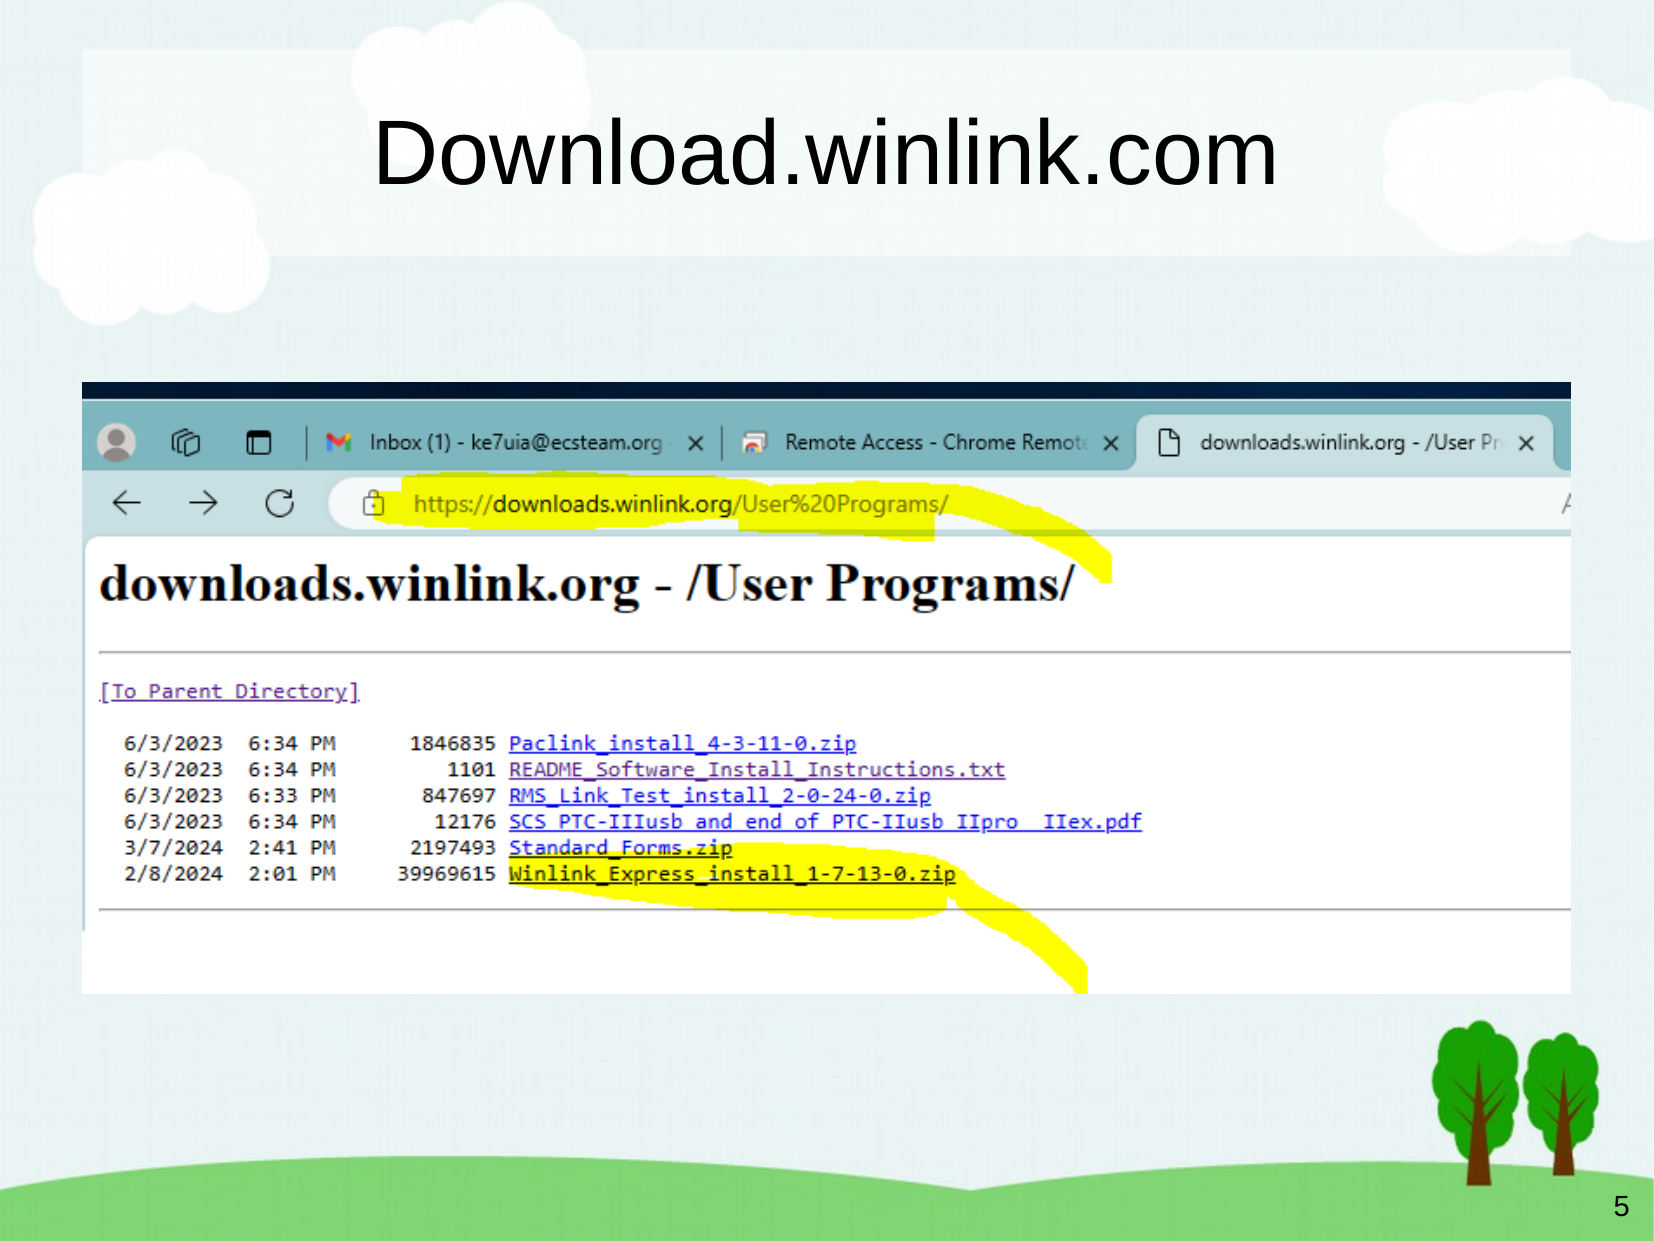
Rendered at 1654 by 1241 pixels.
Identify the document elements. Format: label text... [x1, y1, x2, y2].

picture [0, 0, 1654, 1241]
title Download.winlink.com [82, 49, 1571, 257]
